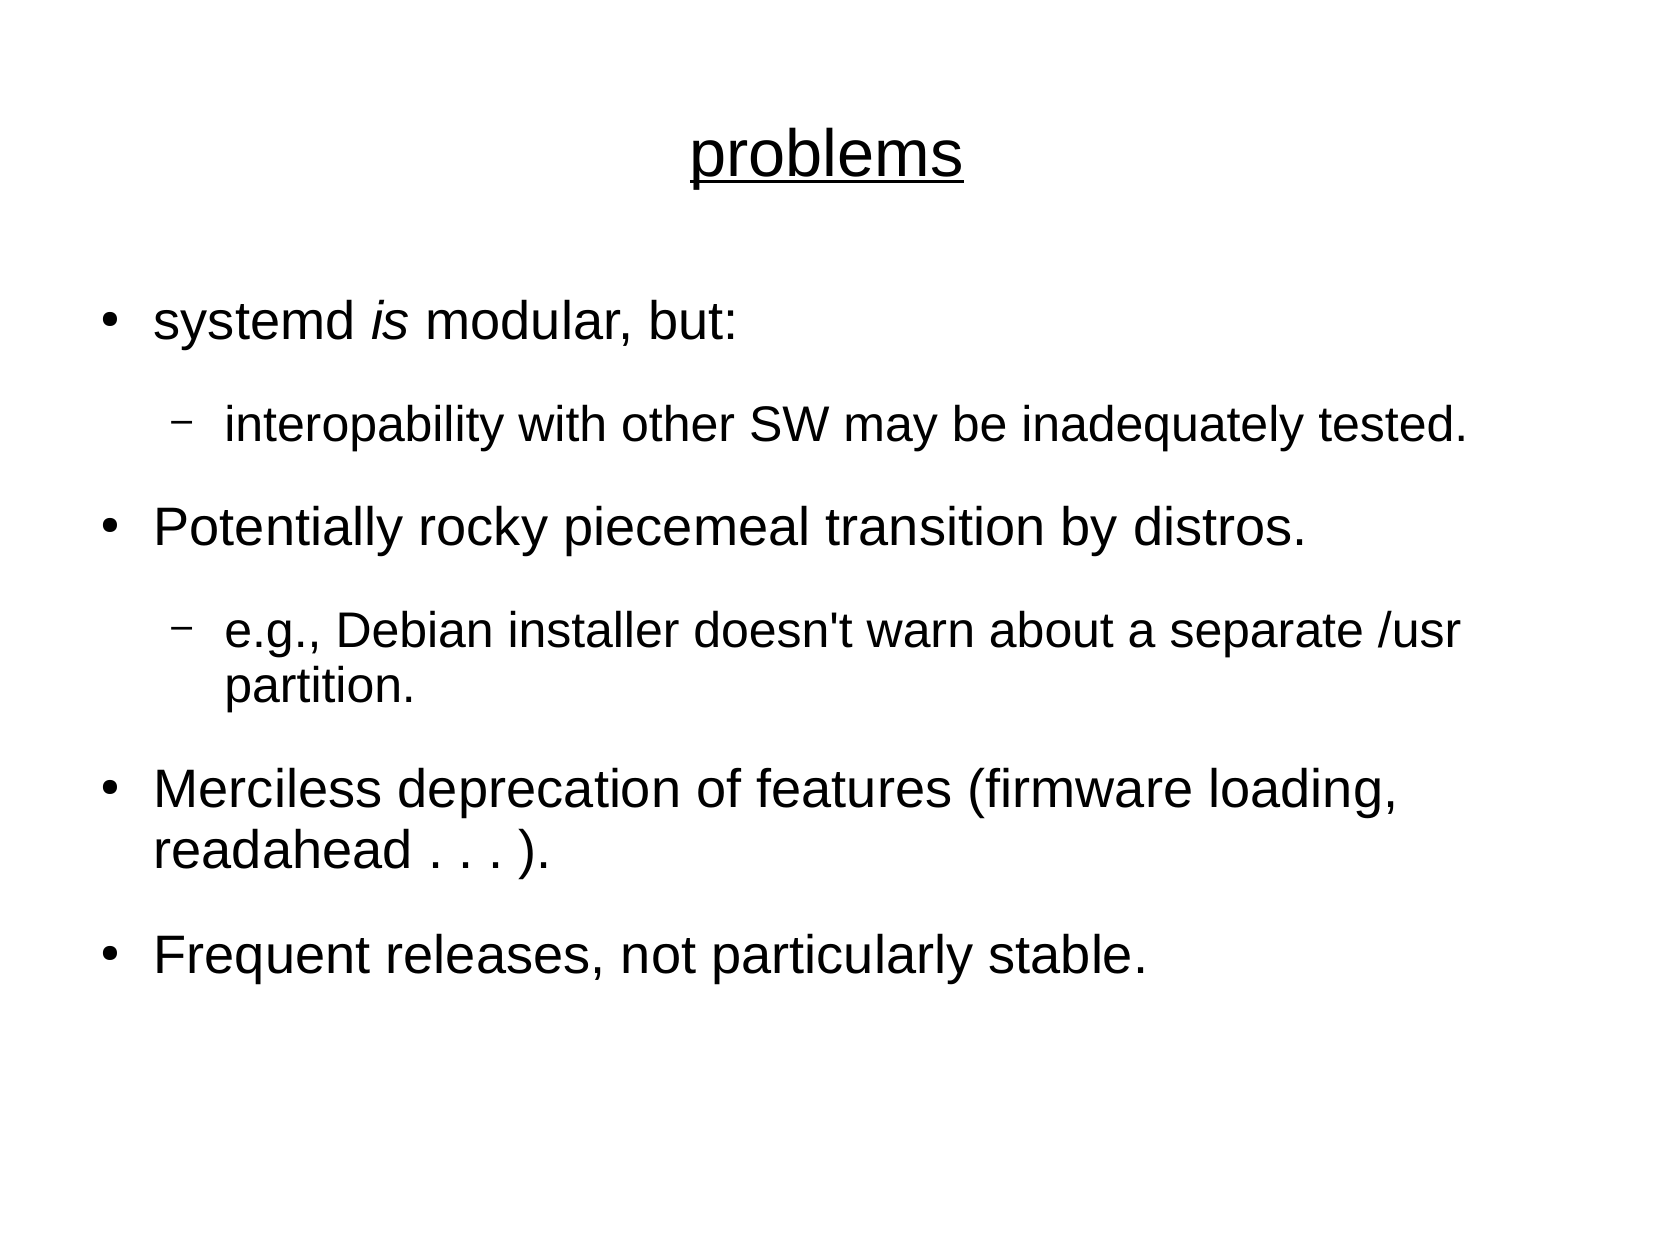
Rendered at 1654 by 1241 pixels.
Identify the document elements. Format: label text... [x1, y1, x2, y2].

list systemd is modular, but: interopability with other SW may be inadequately tested. Potentially rocky piecemeal transition by distros. e.g., Debian installer doesn't warn about a separate /usr partition. Merciless deprecation of features (firmware loading, readahead . . . ). Frequent releases, not particularly stable. [82, 290, 1636, 1156]
title problems [82, 49, 1571, 257]
